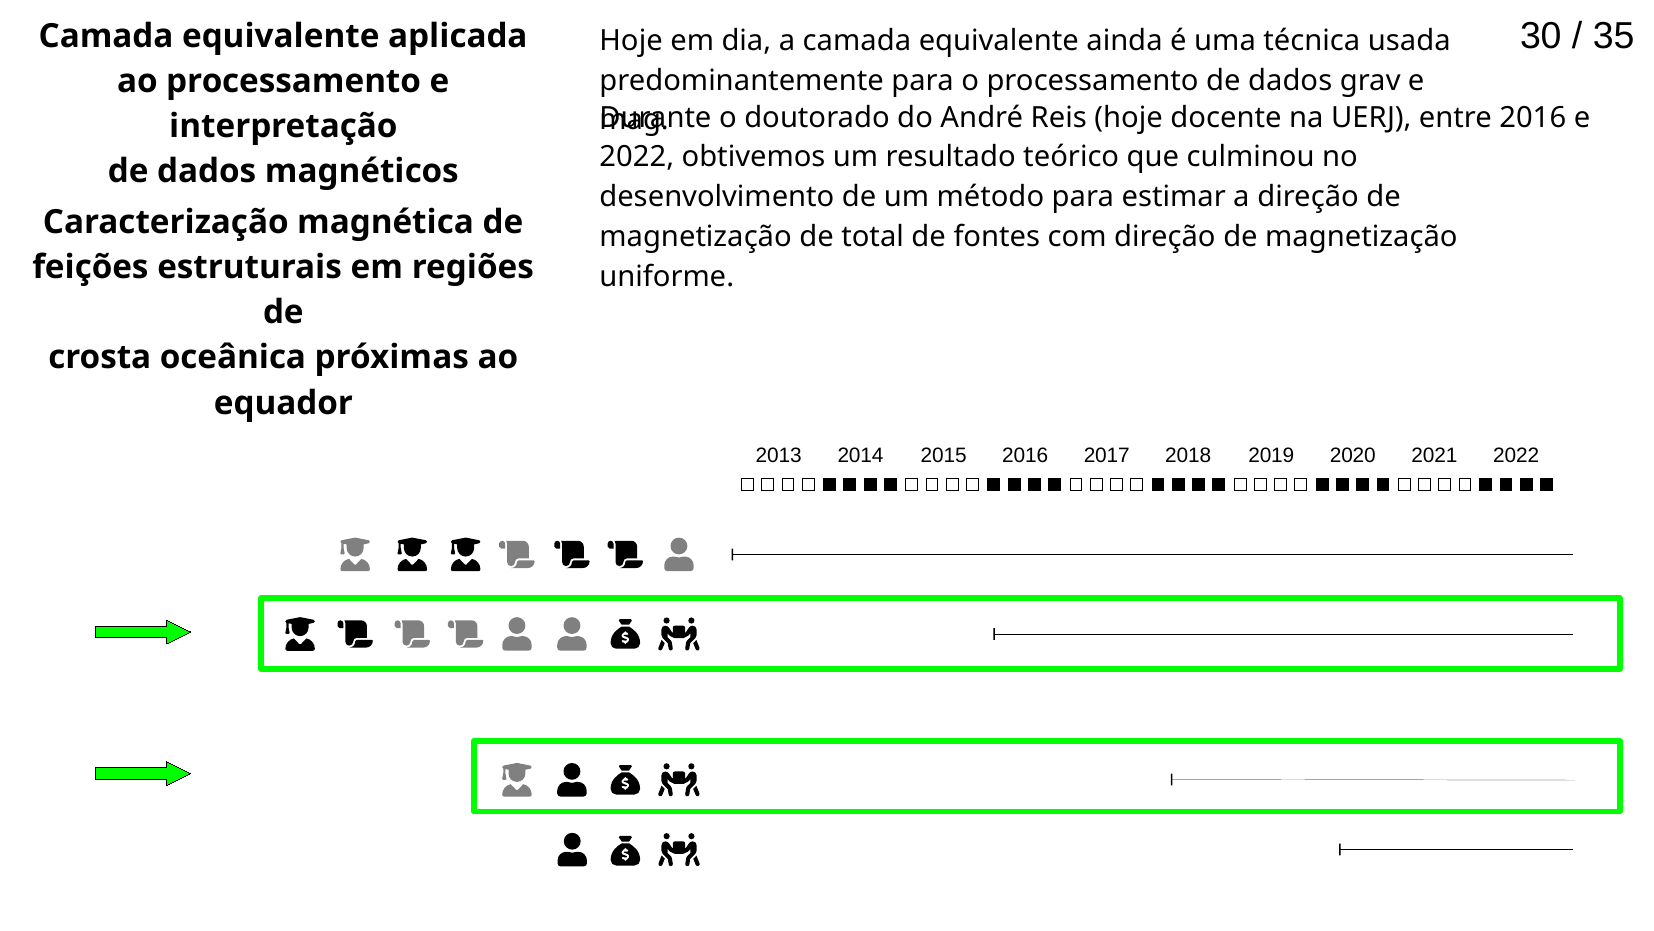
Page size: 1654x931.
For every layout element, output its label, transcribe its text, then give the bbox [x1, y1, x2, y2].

picture [557, 762, 587, 797]
text_box [884, 478, 897, 491]
text_box [1172, 478, 1185, 491]
text_box [1234, 478, 1247, 491]
text_box [95, 761, 191, 786]
text_box 2013 [740, 436, 817, 475]
text_box [1438, 478, 1451, 491]
text_box [1377, 478, 1389, 491]
text_box [1048, 478, 1061, 491]
picture [337, 618, 373, 650]
picture [610, 765, 641, 795]
text_box [987, 478, 1000, 491]
picture [554, 538, 590, 571]
text_box [1130, 478, 1143, 491]
text_box [1418, 478, 1431, 491]
picture [610, 619, 641, 649]
text_box 2015 [905, 436, 982, 475]
text_box [761, 478, 774, 491]
text_box [1152, 478, 1164, 491]
text_box [1459, 478, 1471, 491]
text_box [1028, 478, 1041, 491]
text_box [1294, 478, 1307, 491]
text_box 2018 [1150, 436, 1227, 475]
text_box [446, 611, 485, 654]
picture [607, 538, 644, 571]
text_box [1336, 478, 1349, 491]
text_box [1316, 478, 1329, 491]
text_box [497, 611, 536, 654]
text_box [1090, 478, 1103, 491]
text_box [1070, 478, 1082, 491]
text_box [1110, 478, 1123, 491]
text_box [741, 478, 754, 491]
text_box 2016 [987, 436, 1064, 475]
text_box 2021 [1396, 436, 1473, 475]
text_box [926, 478, 938, 491]
text_box [802, 478, 815, 491]
text_box Camada equivalente aplicada ao processamento e interpretação de dados magnéticos [11, 3, 556, 201]
text_box [95, 620, 191, 644]
text_box [499, 532, 538, 575]
picture [450, 537, 481, 572]
text_box [1254, 478, 1267, 491]
text_box [1500, 478, 1512, 491]
text_box [1520, 478, 1533, 491]
text_box [333, 532, 372, 575]
text_box 2022 [1478, 436, 1555, 475]
picture [658, 763, 700, 797]
text_box [1356, 478, 1369, 491]
text_box [782, 478, 794, 491]
picture [658, 833, 700, 867]
text_box [552, 611, 591, 654]
text_box [946, 478, 959, 491]
text_box [966, 478, 979, 491]
picture [610, 835, 641, 866]
text_box [393, 611, 432, 654]
text_box [1192, 478, 1205, 491]
text_box [659, 534, 698, 577]
picture [285, 617, 315, 651]
text_box [1398, 478, 1411, 491]
text_box [905, 478, 918, 491]
text_box Hoje em dia, a camada equivalente ainda é uma técnica usada predominantemente para o processamento de dados grav e mag. [584, 11, 1485, 92]
text_box [843, 478, 856, 491]
text_box 2014 [822, 436, 899, 475]
text_box Caracterização magnética de feições estruturais em regiões de crosta oceânica próximas ao equador [0, 248, 567, 374]
text_box 2017 [1068, 436, 1145, 475]
picture [397, 537, 428, 572]
text_box [864, 478, 877, 491]
picture [658, 617, 700, 651]
text_box [1274, 478, 1287, 491]
text_box 2019 [1233, 436, 1310, 475]
text_box [823, 478, 836, 491]
text_box [1479, 478, 1492, 491]
text_box [1540, 478, 1553, 491]
picture [557, 832, 588, 867]
text_box 2020 [1315, 436, 1391, 475]
text_box <number> / 35 [1375, 0, 1654, 71]
text_box [1212, 478, 1225, 491]
text_box [1008, 478, 1021, 491]
text_box [497, 758, 536, 801]
text_box Durante o doutorado do André Reis (hoje docente na UERJ), entre 2016 e 2022, obtivemos um resultado teórico que culminou no desenvolvimento de um método para estimar a direção de magnetização de total de fontes com direção de magnetização uniforme. [584, 112, 1607, 278]
